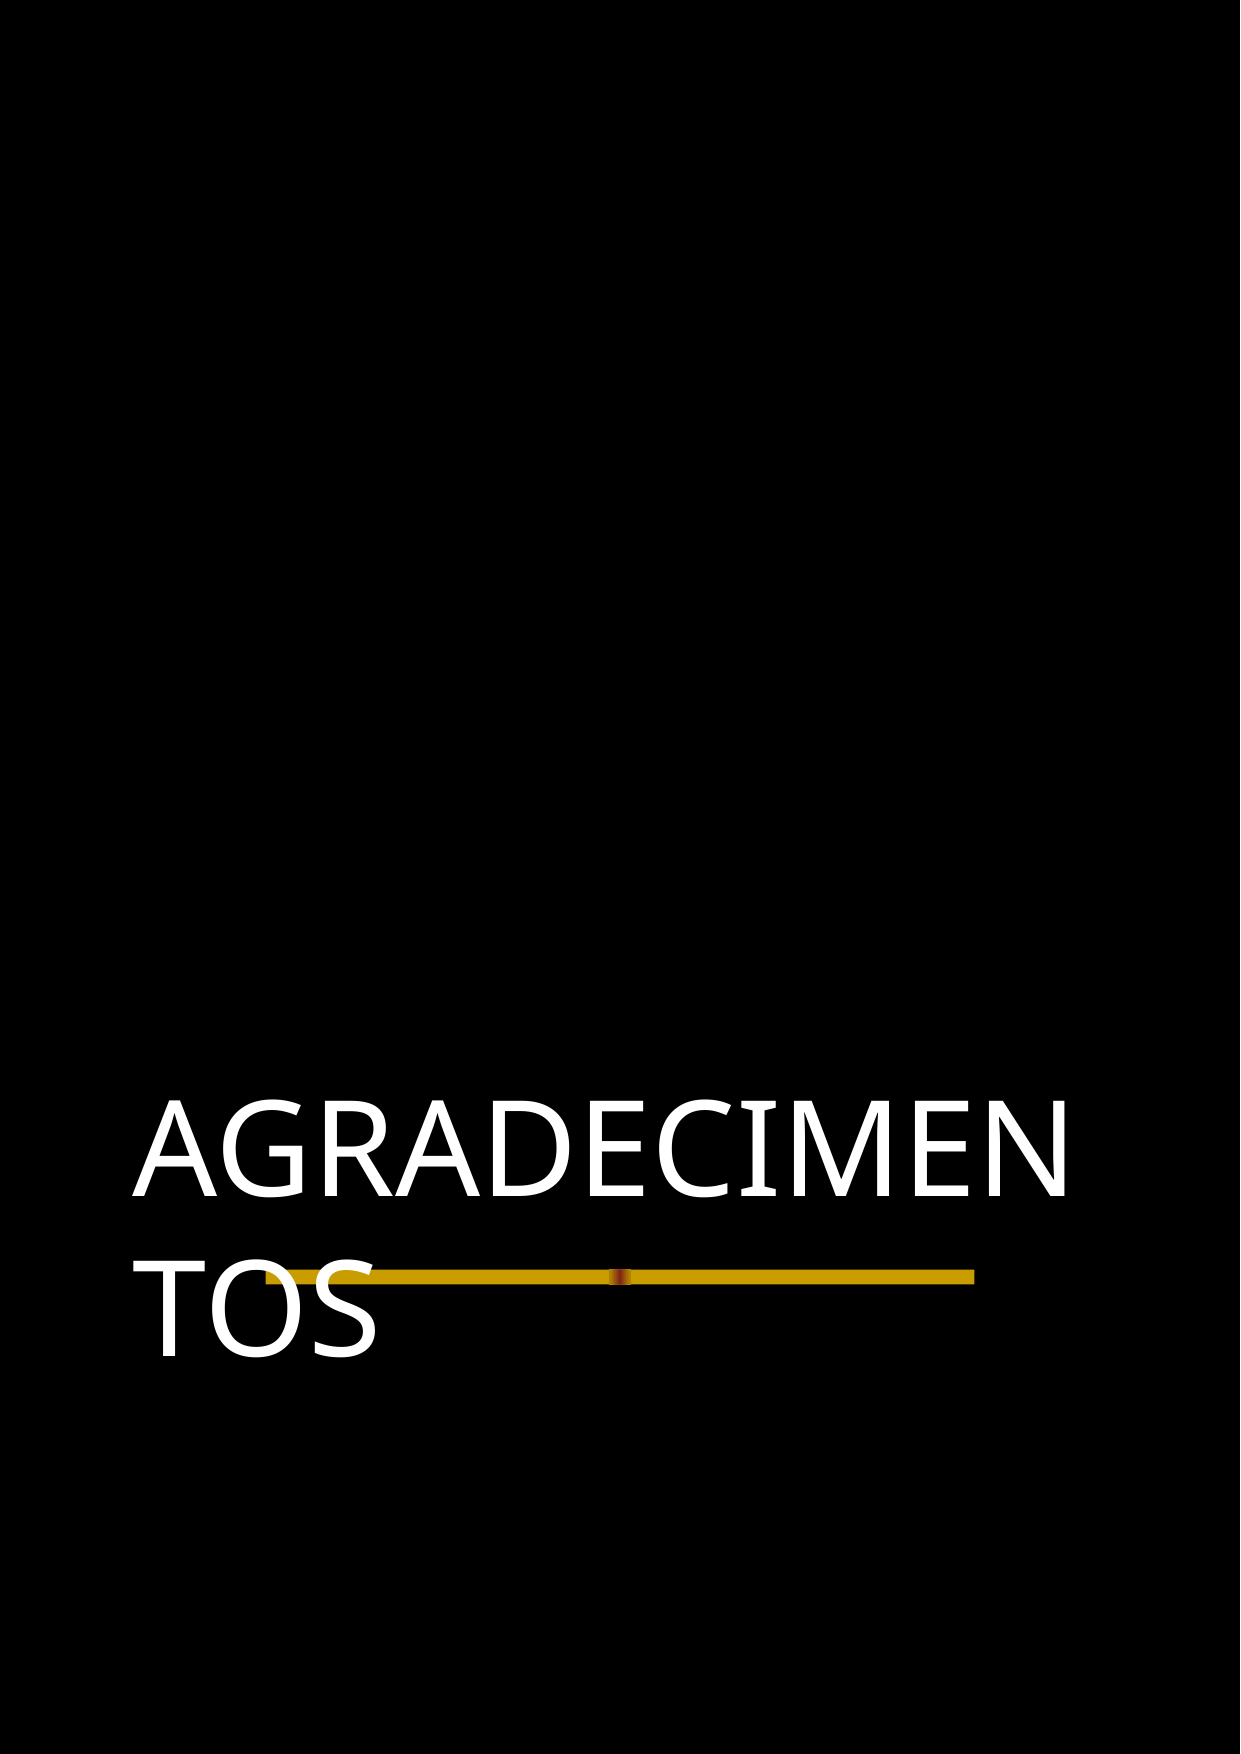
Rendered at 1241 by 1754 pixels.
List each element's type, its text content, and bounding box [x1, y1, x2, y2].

text_box AGRADECIMENTOS [160, 1113, 189, 1156]
text_box AGRADECIMENTOS [132, 1062, 1108, 1415]
